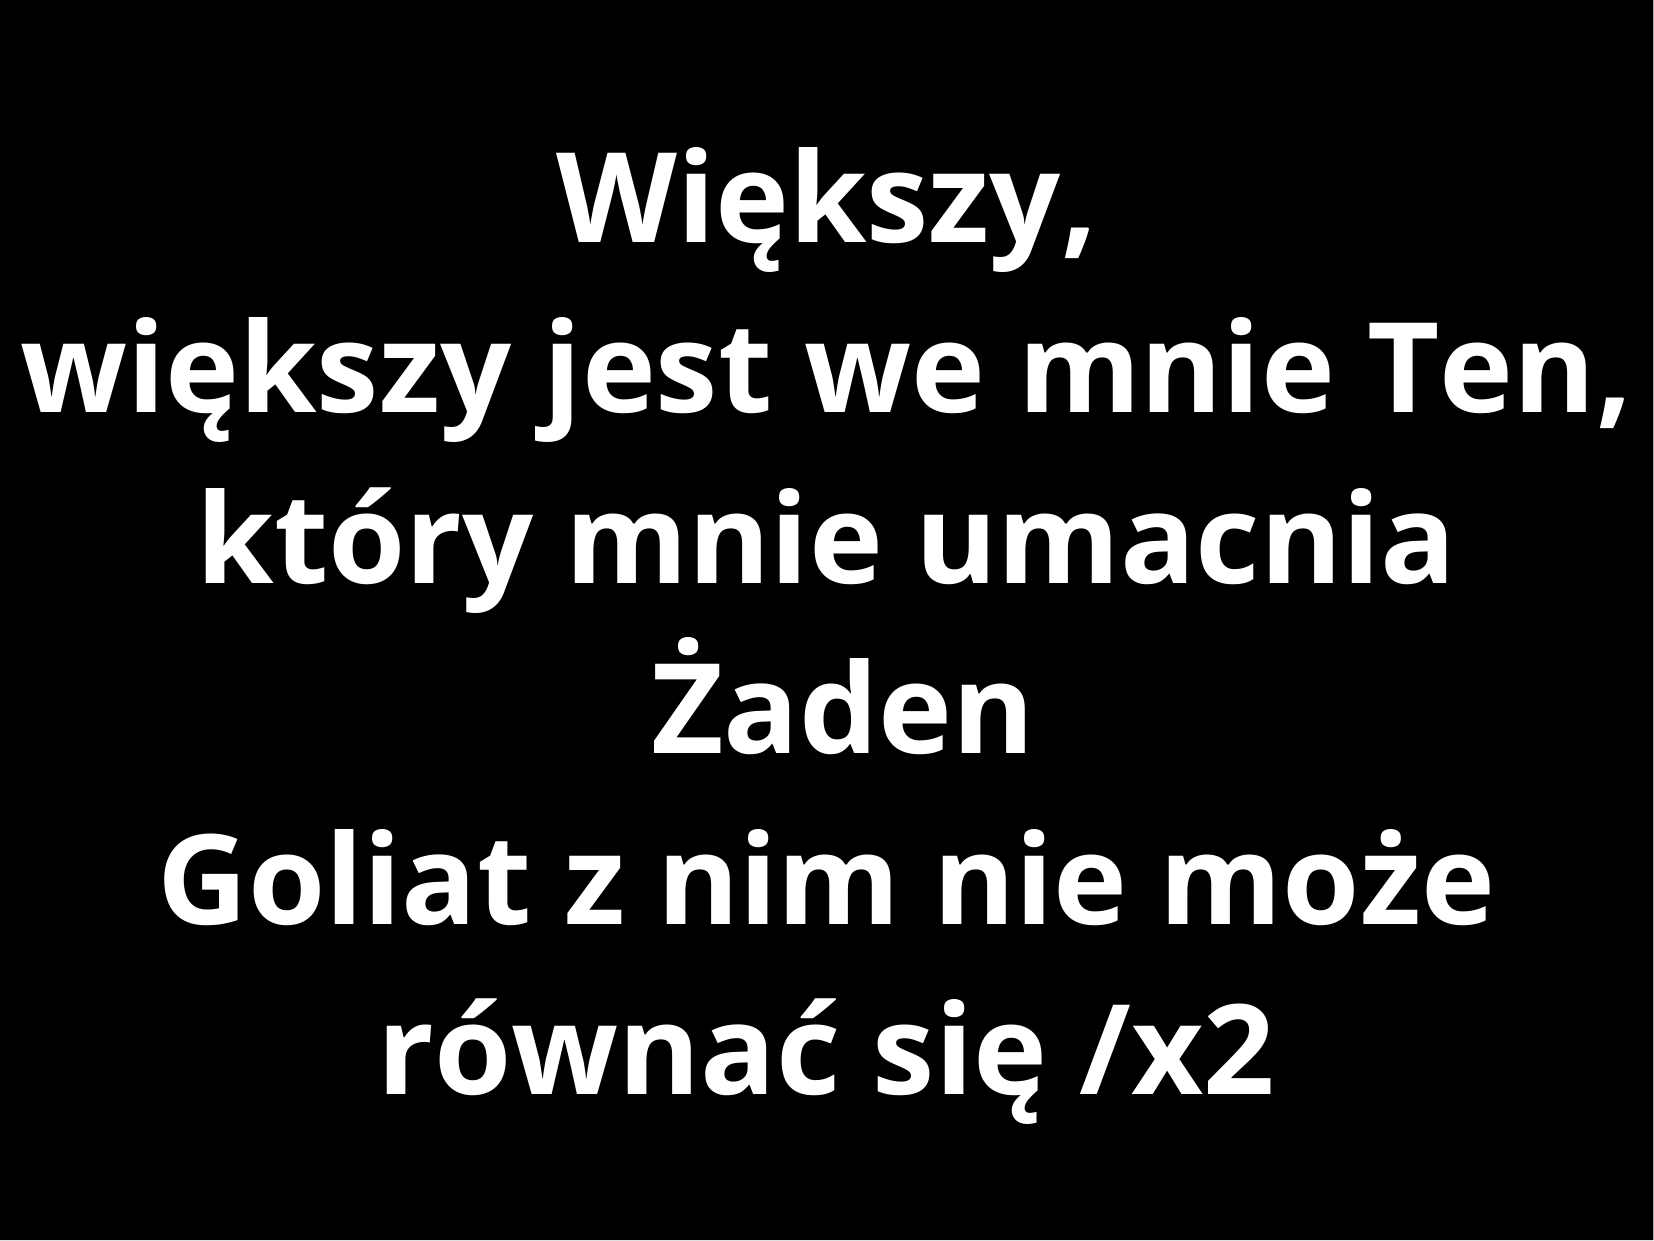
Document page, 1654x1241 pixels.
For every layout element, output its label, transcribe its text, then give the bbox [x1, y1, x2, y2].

title Większy, większy jest we mnie Ten, który mnie umacnia Żaden Goliat z nim nie może równać się /x2 [0, 0, 1654, 1241]
